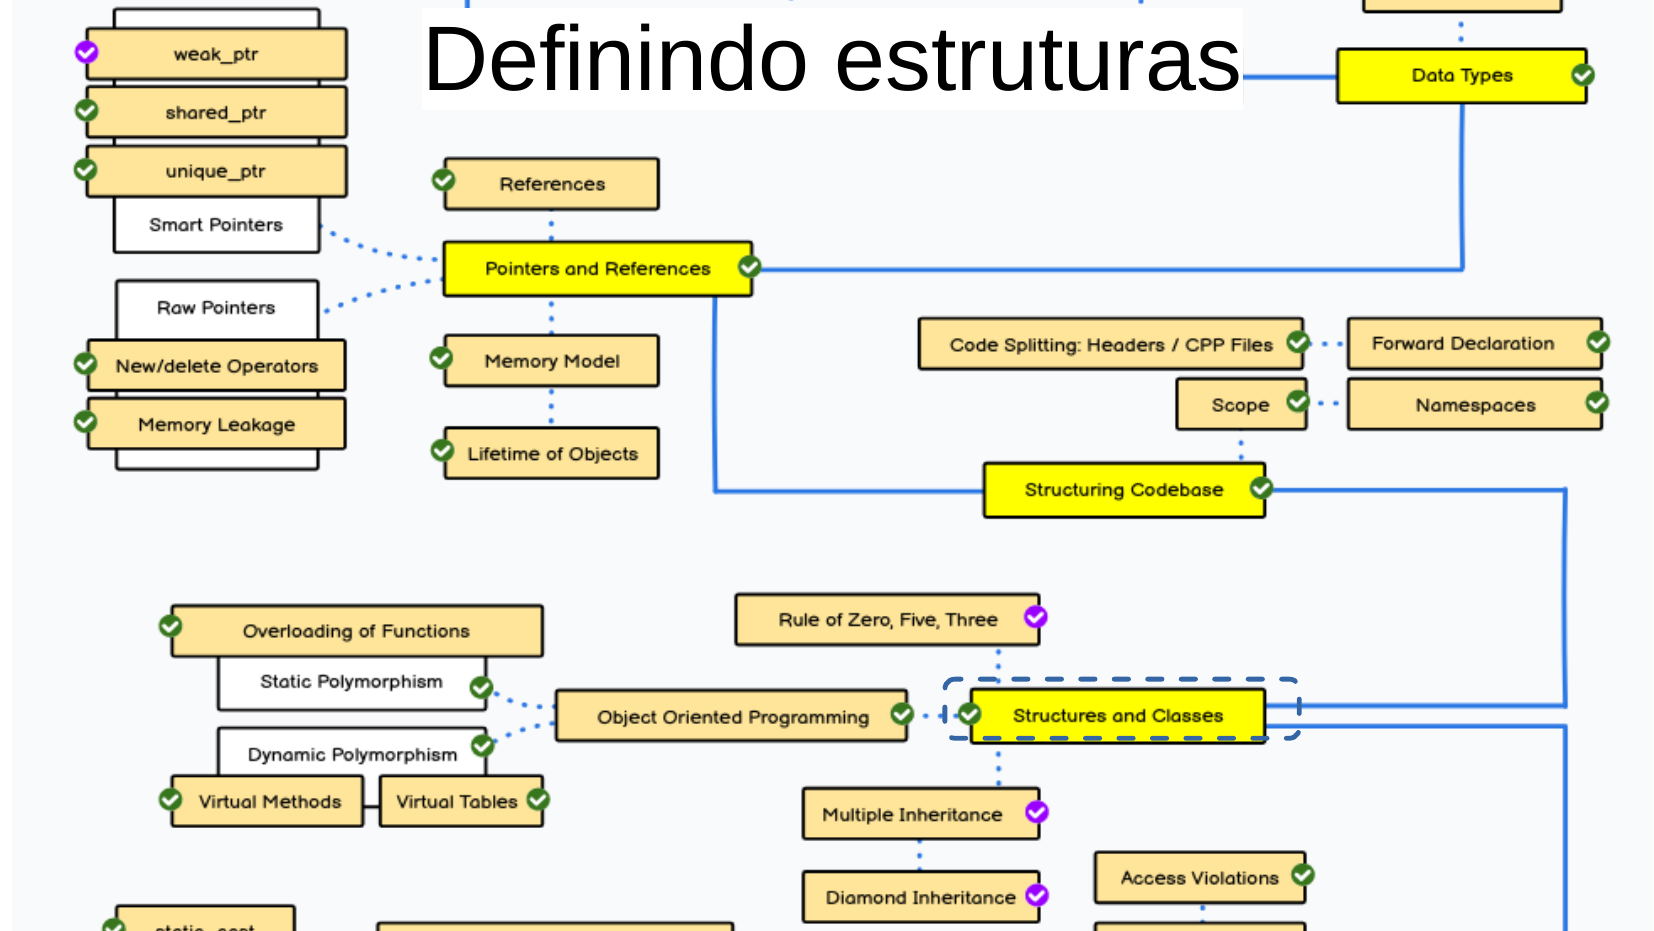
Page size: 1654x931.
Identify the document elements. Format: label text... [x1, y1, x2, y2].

picture [12, 0, 1654, 931]
title Definindo estruturas [88, 0, 1577, 119]
